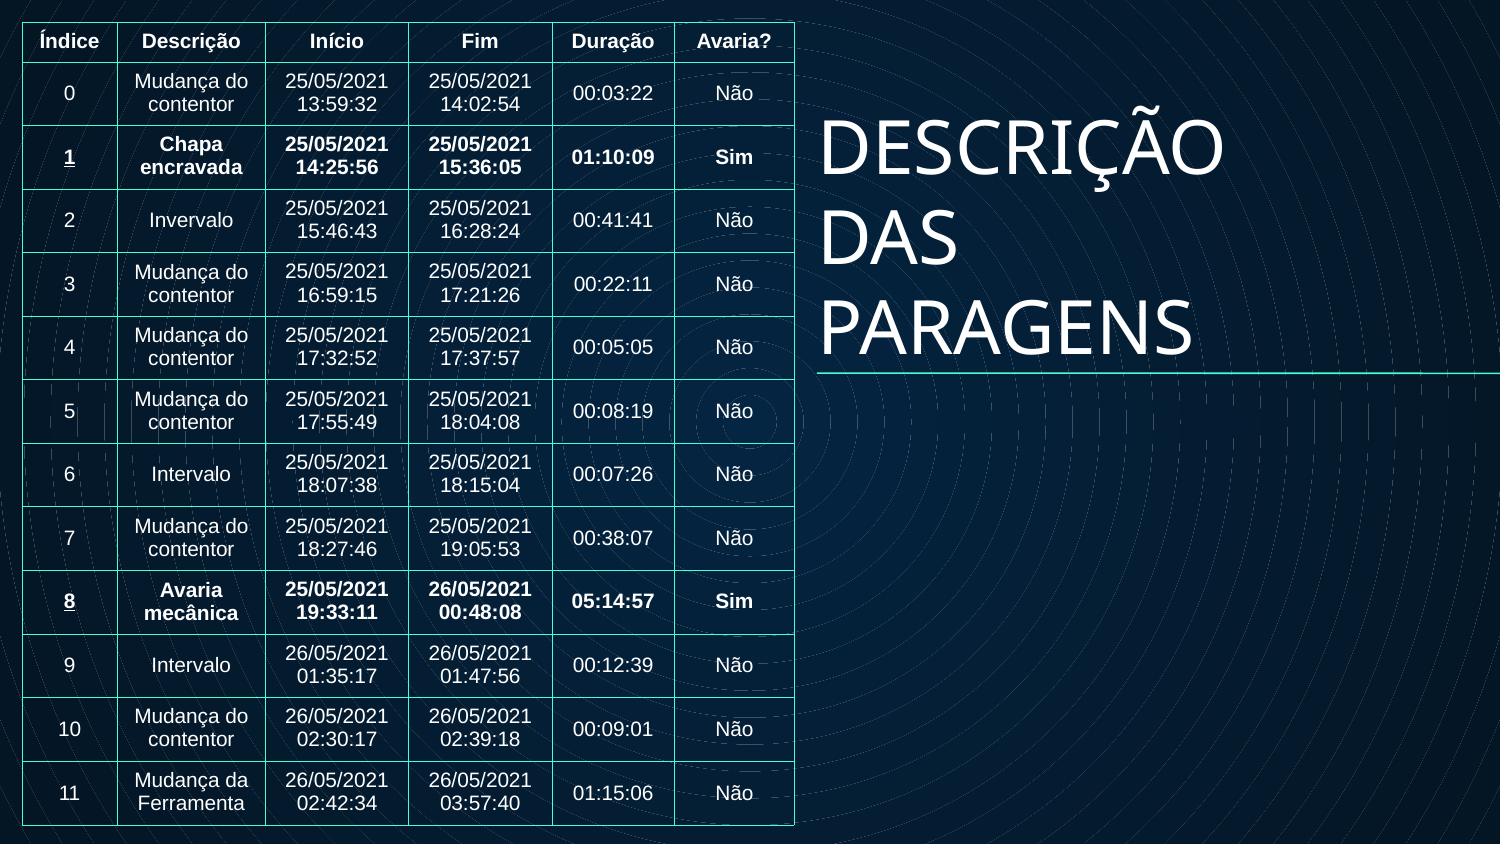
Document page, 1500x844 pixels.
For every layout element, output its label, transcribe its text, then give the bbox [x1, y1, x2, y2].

table_cell Sim [675, 571, 794, 634]
table_cell 25/05/2021 17:32:52 [266, 317, 408, 379]
table_cell 25/05/2021 15:36:05 [409, 126, 552, 189]
table_cell 05:14:57 [553, 571, 674, 634]
table_cell Avaria mecânica [118, 571, 265, 634]
table_cell Invervalo [118, 190, 265, 252]
table_cell 00:41:41 [553, 190, 674, 252]
table_cell 26/05/2021 01:47:56 [409, 635, 552, 697]
table_cell Sim [675, 126, 794, 189]
table_cell 25/05/2021 15:46:43 [266, 190, 408, 252]
table_cell 26/05/2021 02:30:17 [266, 698, 408, 761]
table_cell 3 [23, 253, 117, 316]
table_cell 25/05/2021 17:21:26 [409, 253, 552, 316]
table_cell Mudança do contentor [118, 698, 265, 761]
table_cell 1 [23, 126, 117, 189]
table_cell 25/05/2021 14:02:54 [409, 63, 552, 125]
table_cell 25/05/2021 17:55:49 [266, 380, 408, 443]
table_header Avaria? [675, 23, 794, 62]
table_cell 26/05/2021 00:48:08 [409, 571, 552, 634]
table_cell 00:07:26 [553, 444, 674, 506]
table_header Duração [553, 23, 674, 62]
table_cell 6 [23, 444, 117, 506]
table_cell 26/05/2021 02:42:34 [266, 762, 408, 825]
table_cell 9 [23, 635, 117, 697]
table_cell 25/05/2021 18:27:46 [266, 507, 408, 570]
table_header Início [266, 23, 408, 62]
table_cell Mudança da Ferramenta [118, 762, 265, 825]
table_cell Não [675, 63, 794, 125]
table_cell Não [675, 762, 794, 825]
table_cell Mudança do contentor [118, 63, 265, 125]
table_cell 01:10:09 [553, 126, 674, 189]
table_cell 8 [23, 571, 117, 634]
table_cell 00:12:39 [553, 635, 674, 697]
table_cell 25/05/2021 18:04:08 [409, 380, 552, 443]
table_cell Mudança do contentor [118, 380, 265, 443]
table_cell Não [675, 507, 794, 570]
table_cell 25/05/2021 19:05:53 [410, 508, 551, 569]
table_cell Não [675, 253, 794, 316]
table_cell 26/05/2021 02:39:18 [409, 698, 552, 761]
table_cell Mudança do contentor [118, 507, 265, 570]
table_cell 00:03:22 [553, 63, 674, 125]
table_cell 01:15:06 [553, 762, 674, 825]
table_cell 4 [23, 317, 117, 379]
table_header Descrição [118, 23, 265, 62]
table_cell 00:22:11 [553, 253, 674, 316]
table_cell 00:05:05 [553, 317, 674, 379]
table_cell 26/05/2021 03:57:40 [409, 762, 552, 825]
table_cell 10 [23, 698, 117, 761]
table_cell Mudança do contentor [118, 253, 265, 316]
table_cell Não [675, 635, 794, 697]
table_cell 00:08:19 [553, 380, 674, 443]
table_cell Intervalo [118, 444, 265, 506]
table_cell Chapa encravada [118, 126, 265, 189]
table_cell 25/05/2021 16:28:24 [409, 190, 552, 252]
table_cell 25/05/2021 13:59:32 [266, 63, 408, 125]
table_cell 00:09:01 [553, 698, 674, 761]
table_cell 11 [23, 762, 117, 825]
table_cell 0 [23, 63, 117, 125]
table_cell Intervalo [118, 635, 265, 697]
table_cell 5 [23, 380, 117, 443]
table_cell Mudança do contentor [118, 317, 265, 379]
table_cell Não [675, 444, 794, 506]
table_cell Não [675, 190, 794, 252]
text_box DESCRIÇÃO DAS PARAGENS [802, 284, 1425, 385]
table_cell 25/05/2021 18:15:04 [409, 444, 552, 506]
table_cell 25/05/2021 16:59:15 [266, 253, 408, 316]
table_cell 7 [23, 507, 117, 570]
table_cell 26/05/2021 01:35:17 [266, 635, 408, 697]
table_cell 25/05/2021 18:07:38 [266, 444, 408, 506]
table_cell Não [675, 380, 794, 443]
table_cell 25/05/2021 17:37:57 [409, 317, 552, 379]
table_header Índice [23, 23, 117, 62]
table_cell Não [675, 698, 794, 761]
table_cell 25/05/2021 14:25:56 [266, 126, 408, 189]
table_cell 2 [23, 190, 117, 252]
table_header Fim [409, 23, 552, 62]
table_cell Não [675, 317, 794, 379]
table_cell 00:38:07 [553, 507, 674, 570]
table_cell 25/05/2021 19:33:11 [266, 571, 408, 634]
